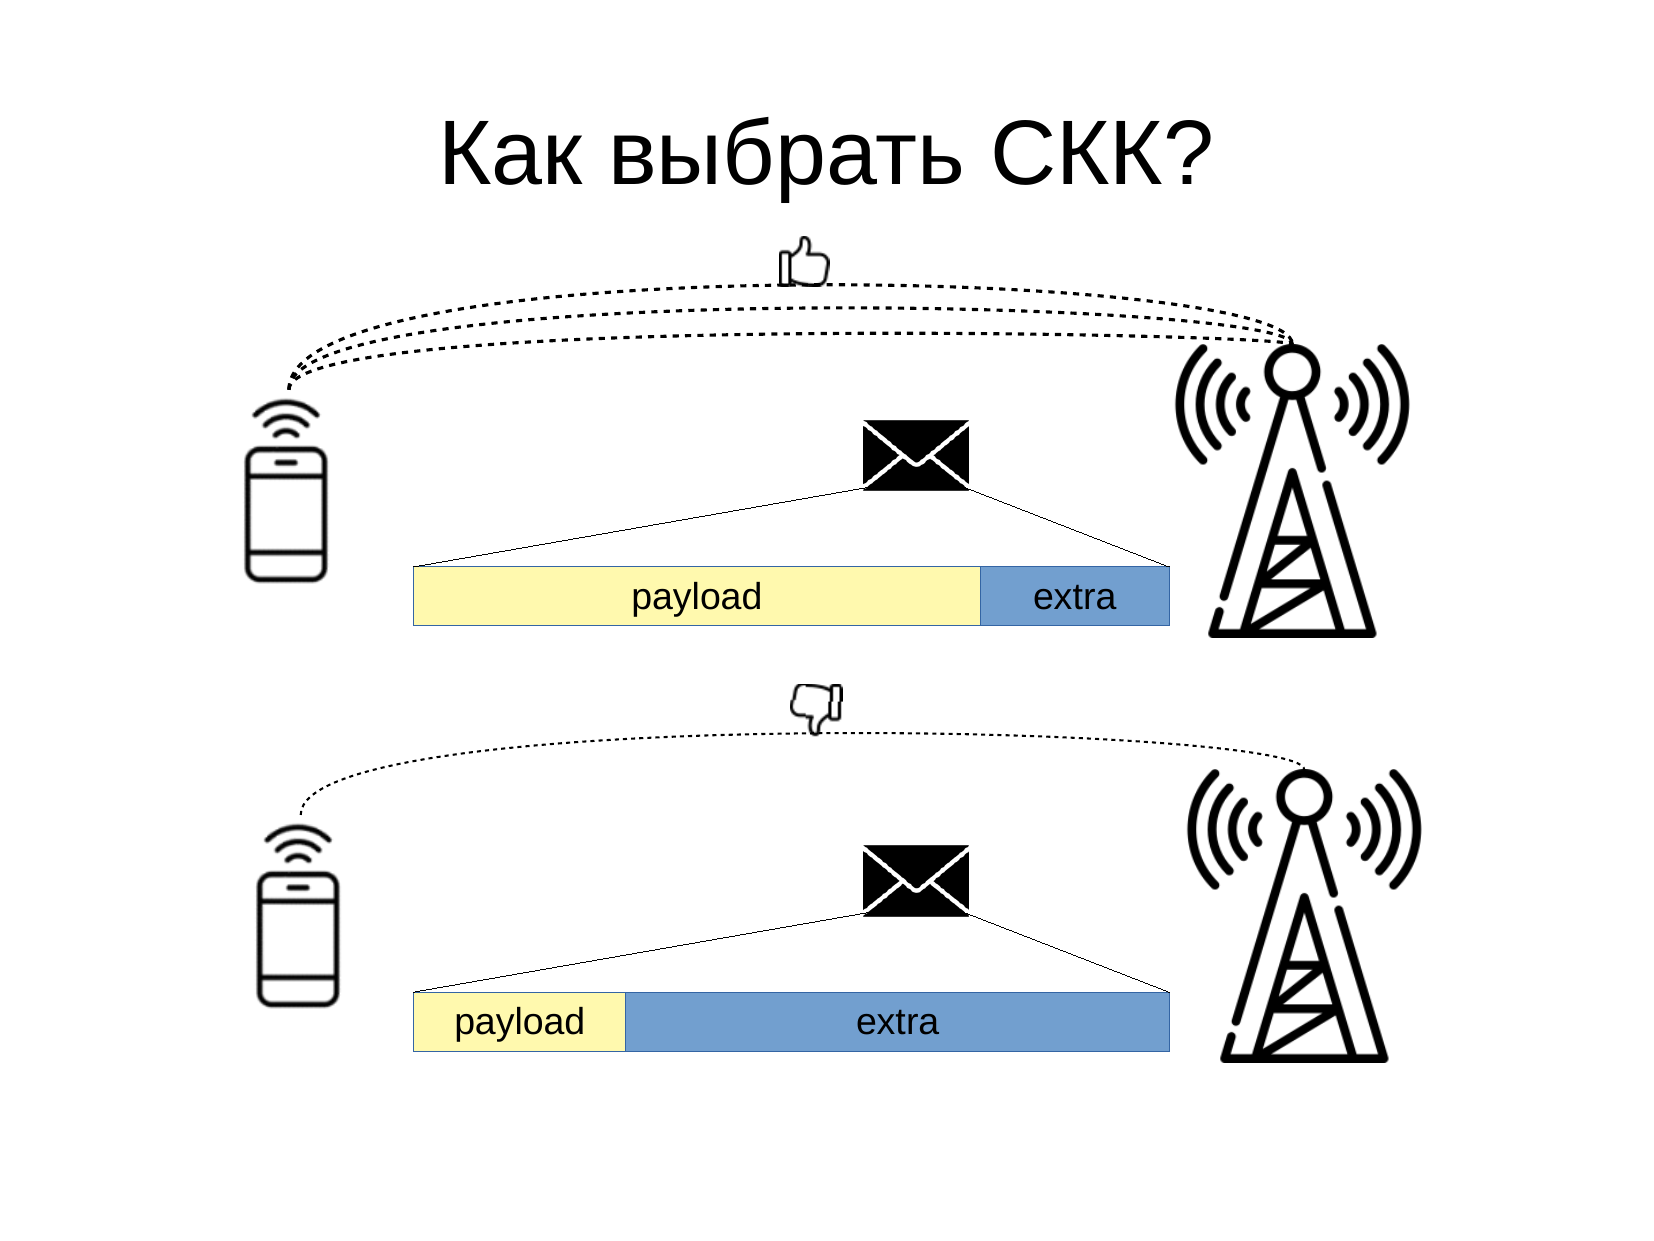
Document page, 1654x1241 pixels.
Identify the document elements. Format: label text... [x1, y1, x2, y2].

picture [1157, 769, 1452, 1063]
picture [863, 402, 969, 508]
title Как выбрать СКК? [82, 49, 1571, 257]
picture [863, 827, 969, 934]
text_box payload [413, 566, 980, 626]
text_box extra [980, 566, 1170, 626]
picture [790, 684, 843, 738]
picture [200, 814, 401, 1015]
picture [1145, 344, 1440, 638]
picture [779, 236, 830, 287]
picture [188, 389, 389, 590]
text_box extra [625, 992, 1170, 1052]
text_box payload [413, 992, 625, 1052]
